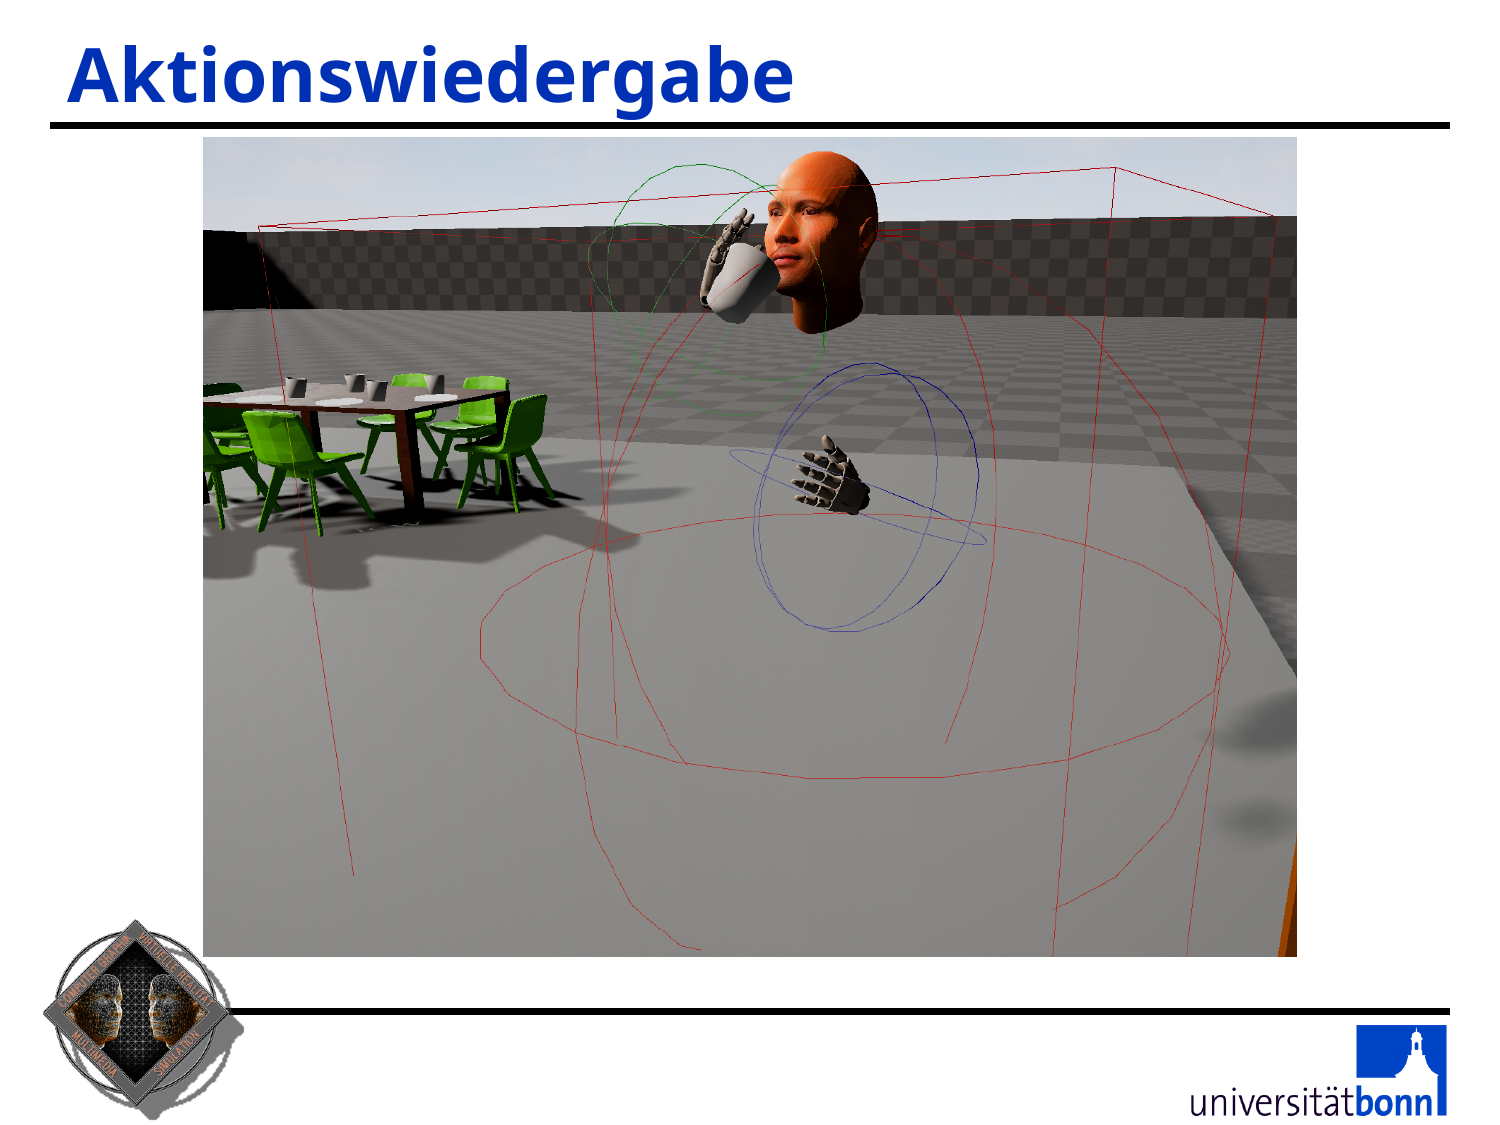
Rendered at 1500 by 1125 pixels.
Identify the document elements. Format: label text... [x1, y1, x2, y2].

title Aktionswiedergabe [53, 18, 1447, 126]
picture [41, 137, 1297, 1106]
picture [1189, 1023, 1448, 1117]
